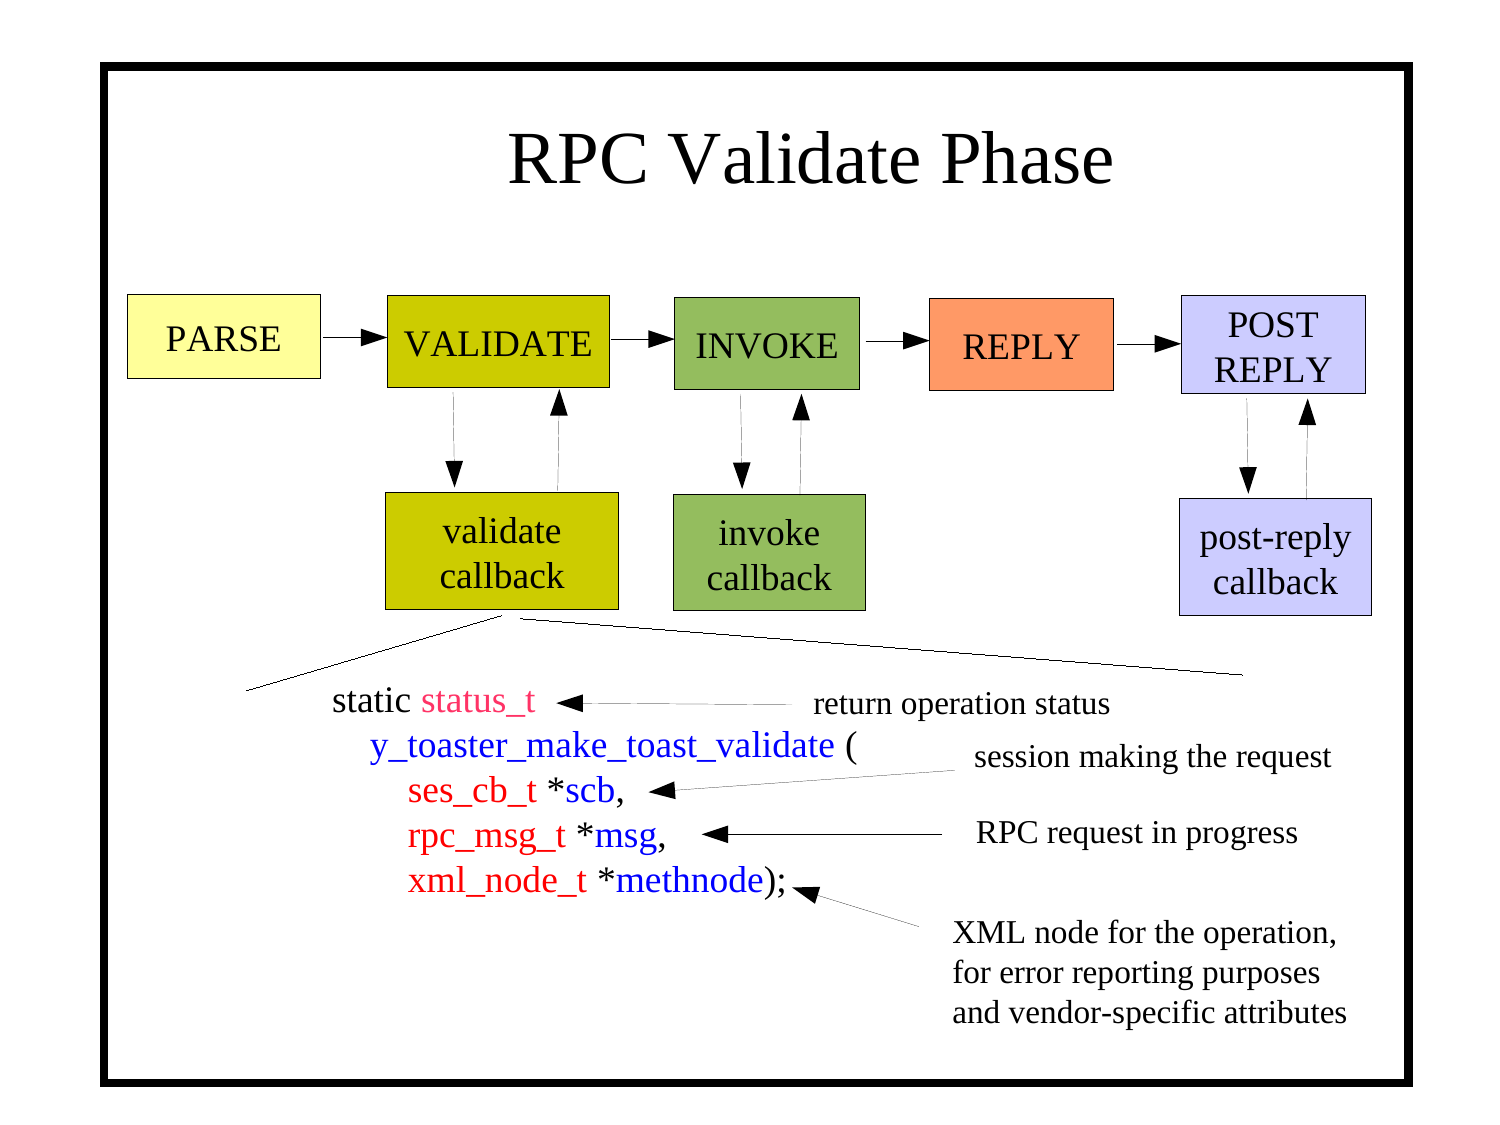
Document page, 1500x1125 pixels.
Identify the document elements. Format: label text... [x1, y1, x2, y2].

text_box PARSE [127, 294, 321, 379]
text_box validate callback [385, 492, 619, 610]
text_box session making the request [959, 726, 1348, 800]
text_box RPC request in progress [961, 803, 1314, 858]
text_box RPC Validate Phase [492, 100, 1131, 206]
text_box REPLY [929, 298, 1114, 391]
text_box static status_t y_toaster_make_toast_validate ( ses_cb_t *scb, rpc_msg_t *msg, xml_node_t *methnode); [317, 667, 873, 908]
text_box return operation status [798, 673, 1127, 747]
text_box INVOKE [674, 297, 860, 390]
text_box POST REPLY [1181, 295, 1366, 394]
text_box VALIDATE [387, 295, 610, 388]
text_box invoke callback [673, 494, 866, 611]
text_box XML node for the operation, for error reporting purposes and vendor-specific attributes [937, 903, 1364, 1038]
text_box post-reply callback [1179, 498, 1372, 616]
